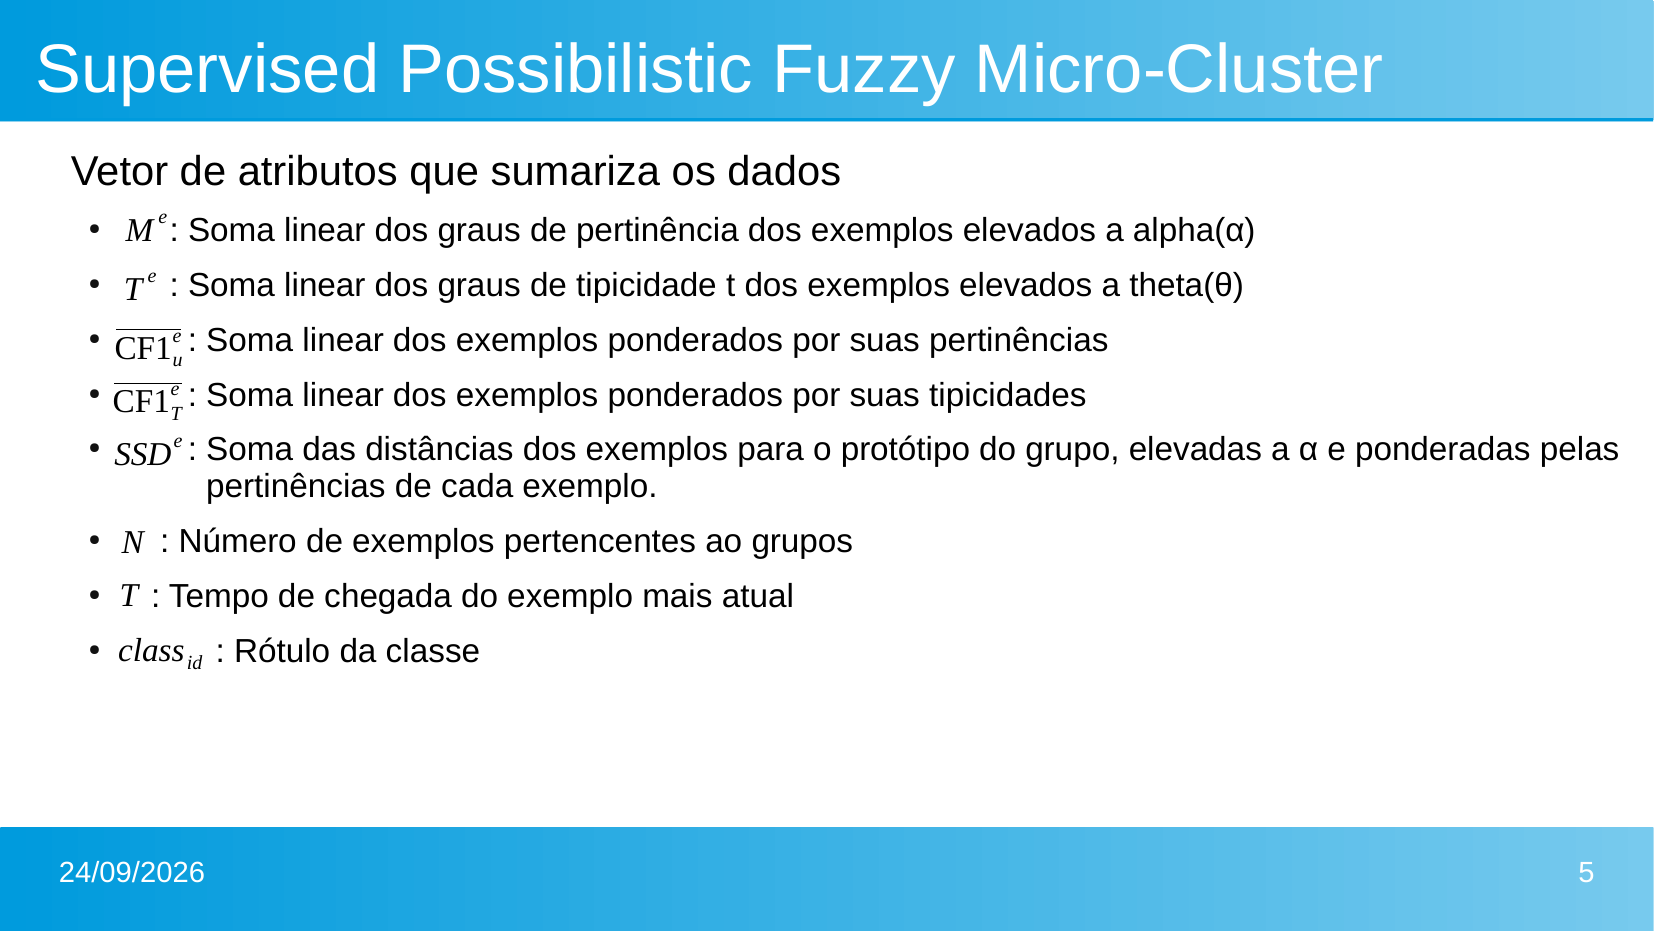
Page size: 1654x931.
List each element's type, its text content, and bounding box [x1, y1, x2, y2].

chart [112, 430, 184, 473]
chart [118, 631, 203, 674]
chart [124, 265, 157, 308]
chart [124, 206, 168, 249]
chart [112, 377, 185, 425]
title Supervised Possibilistic Fuzzy Micro-Cluster [35, 29, 1571, 108]
chart [120, 523, 148, 562]
list Vetor de atributos que sumariza os dados : Soma linear dos graus de pertinência dos exemplos elevados a alpha(α) : Soma linear dos graus de tipicidade t dos exemplos elevados a theta(θ) : Soma linear dos exemplos ponderados por suas pertinências : Soma linear dos exemplos ponderados por suas tipicidades : Soma das distâncias dos exemplos para o protótipo do grupo, elevadas a α e ponderadas pelas pertinências de cada exemplo. : Número de exemplos pertencentes ao grupos : Tempo de chegada do exemplo mais atual : Rótulo da classe [0, 147, 1625, 798]
chart [119, 577, 142, 615]
chart [114, 324, 184, 372]
chart [742, 435, 867, 497]
